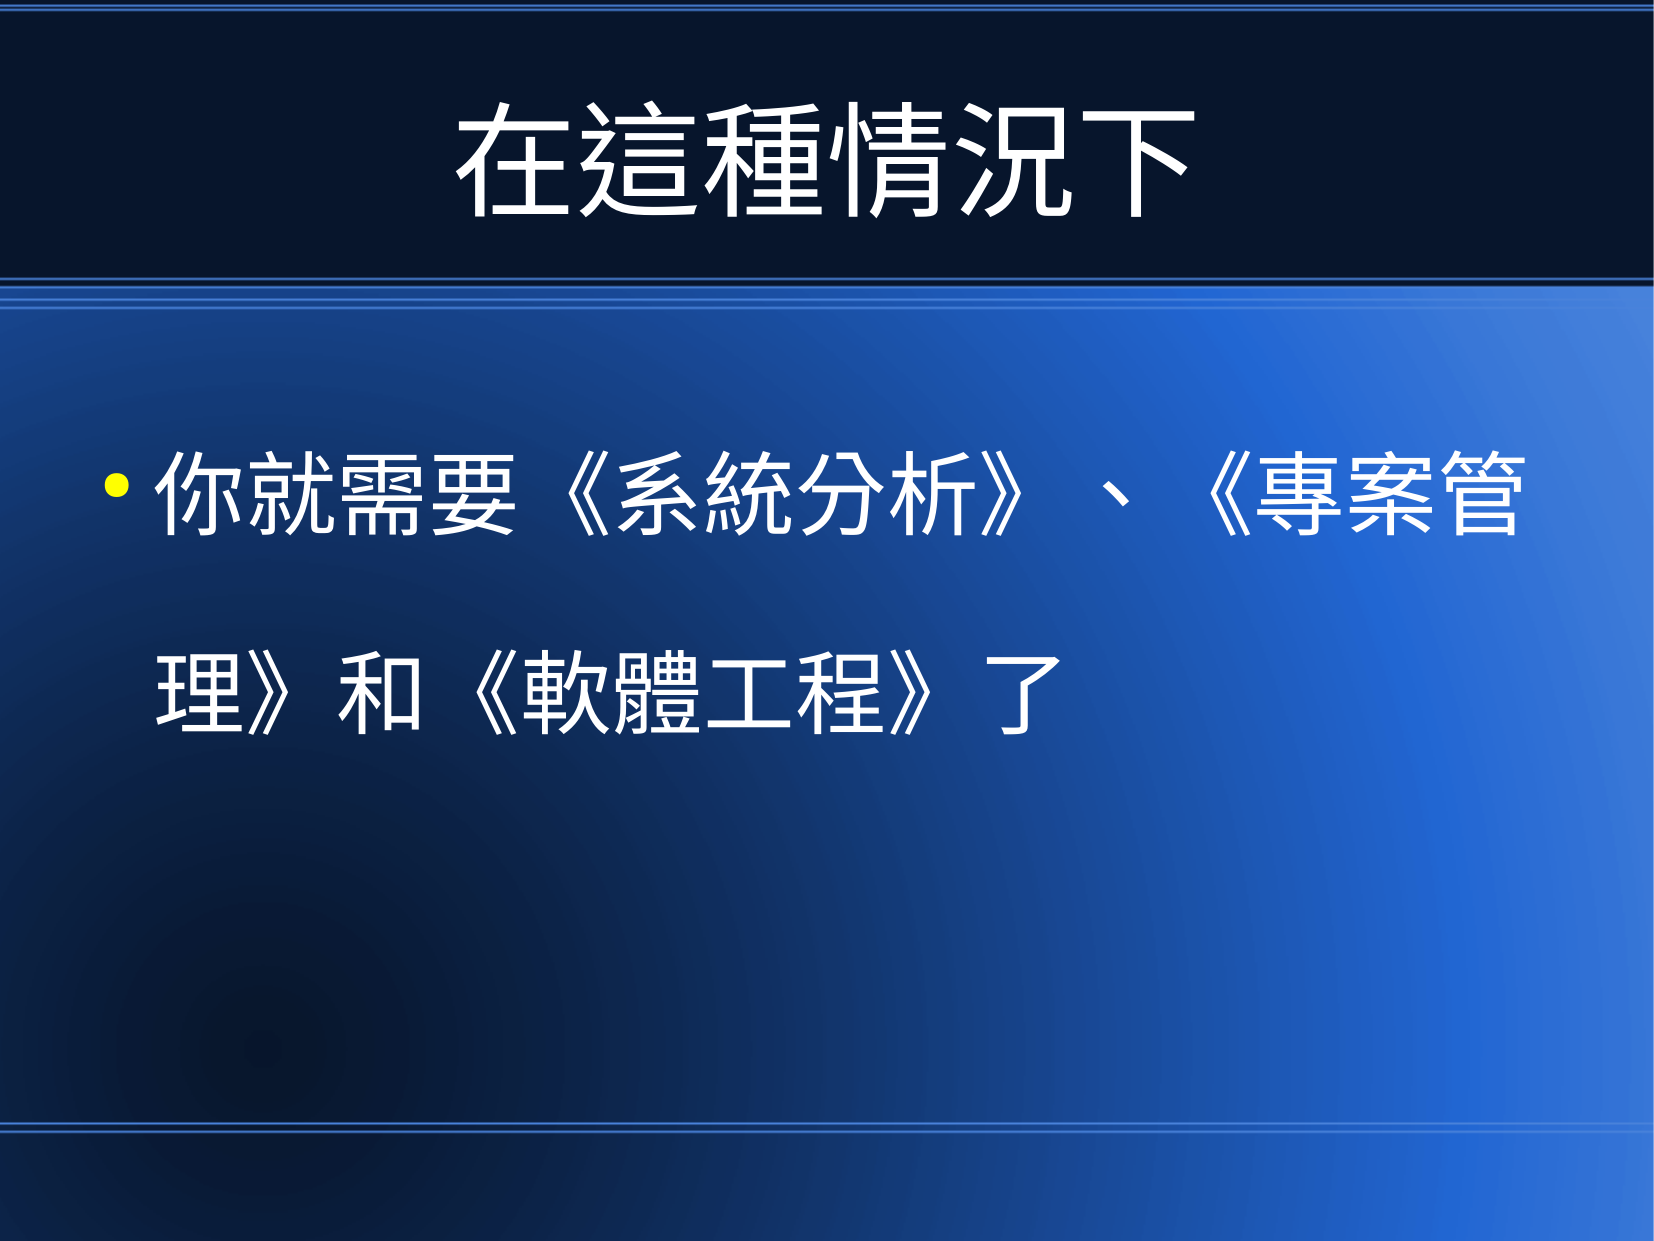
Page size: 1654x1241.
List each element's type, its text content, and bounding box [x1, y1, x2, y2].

list 你就需要《系統分析》、《專案管理》和《軟體工程》了 [82, 355, 1571, 1241]
picture [0, 0, 1654, 1241]
title 在這種情況下 [82, 49, 1571, 257]
